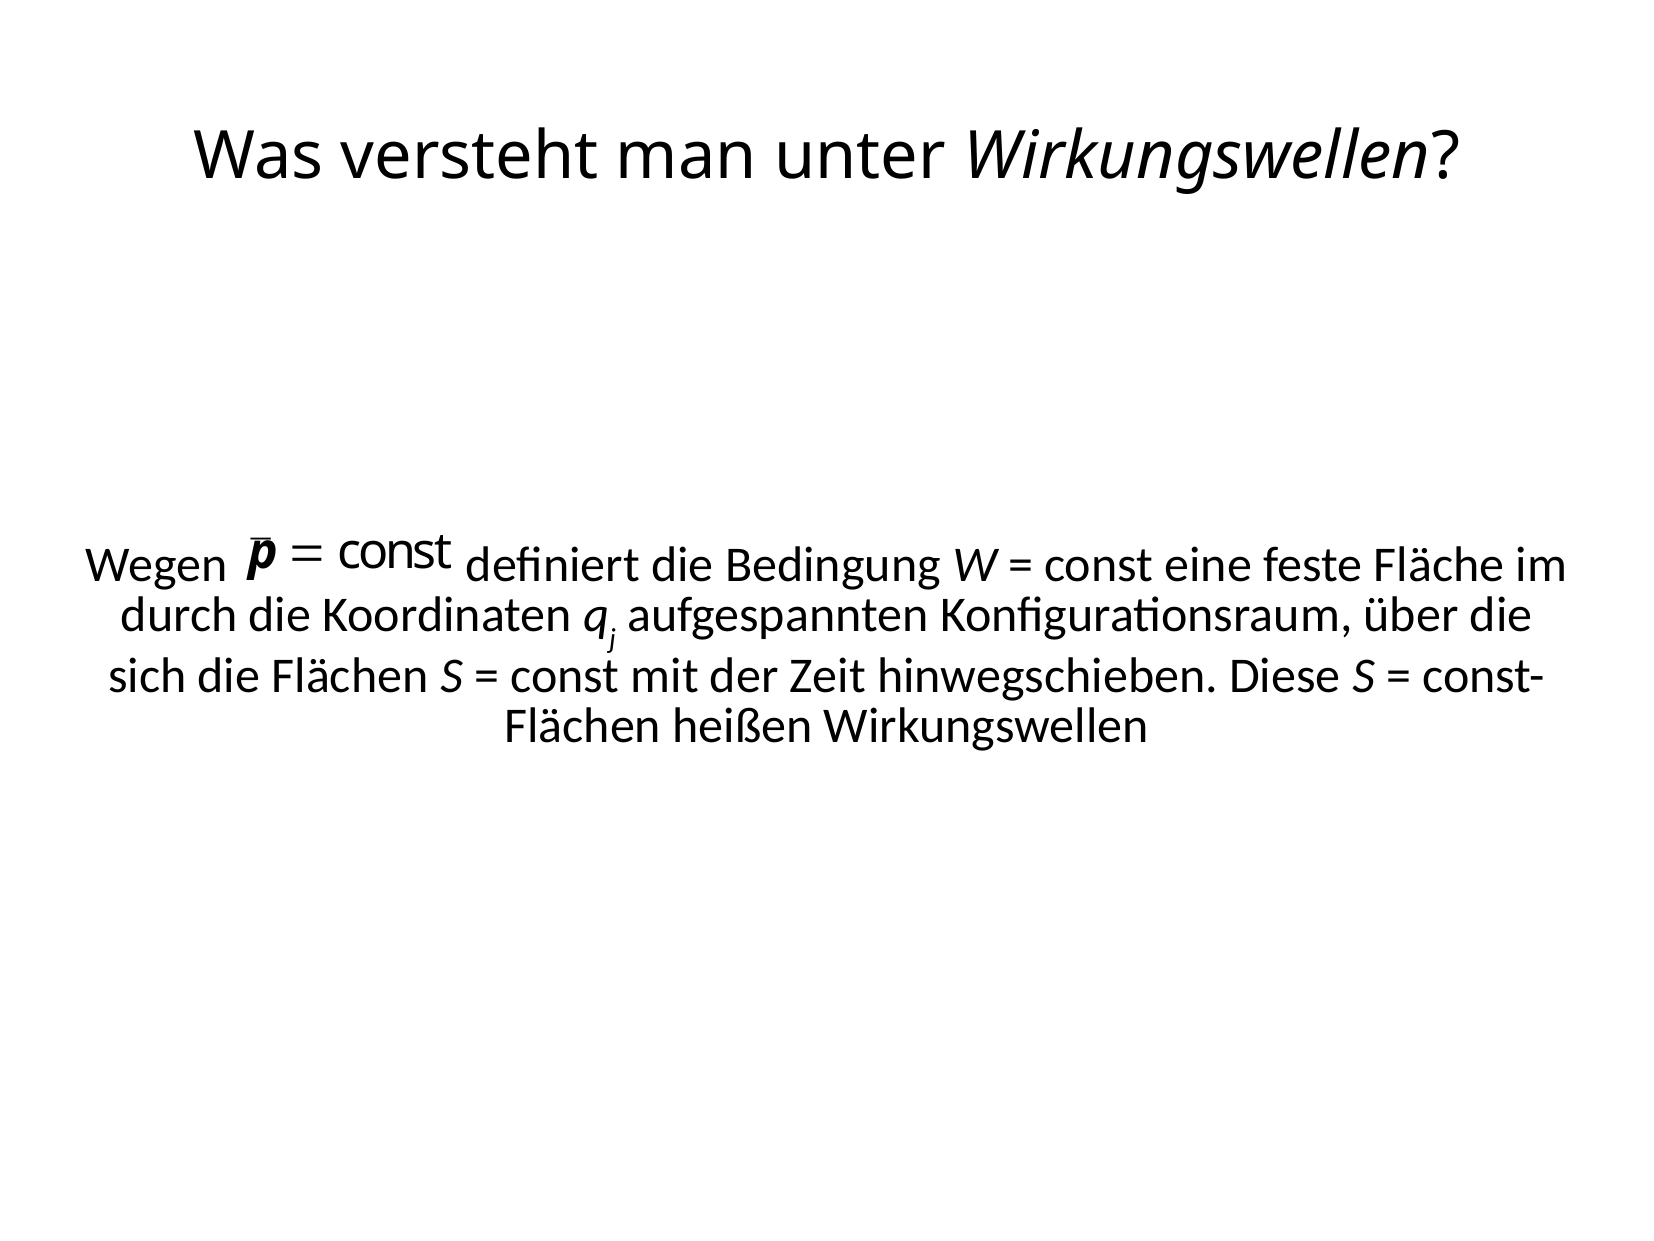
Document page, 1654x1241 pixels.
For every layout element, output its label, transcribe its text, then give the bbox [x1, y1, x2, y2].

title Was versteht man unter Wirkungswellen? [82, 49, 1571, 257]
chart [239, 521, 458, 583]
subtitle Wegen definiert die Bedingung W = const eine feste Fläche im durch die Koordinaten qj aufgespannten Konfigurationsraum, über die sich die Flächen S = const mit der Zeit hinwegschieben. Diese S = const-Flächen heißen Wirkungswellen [82, 290, 1571, 1010]
